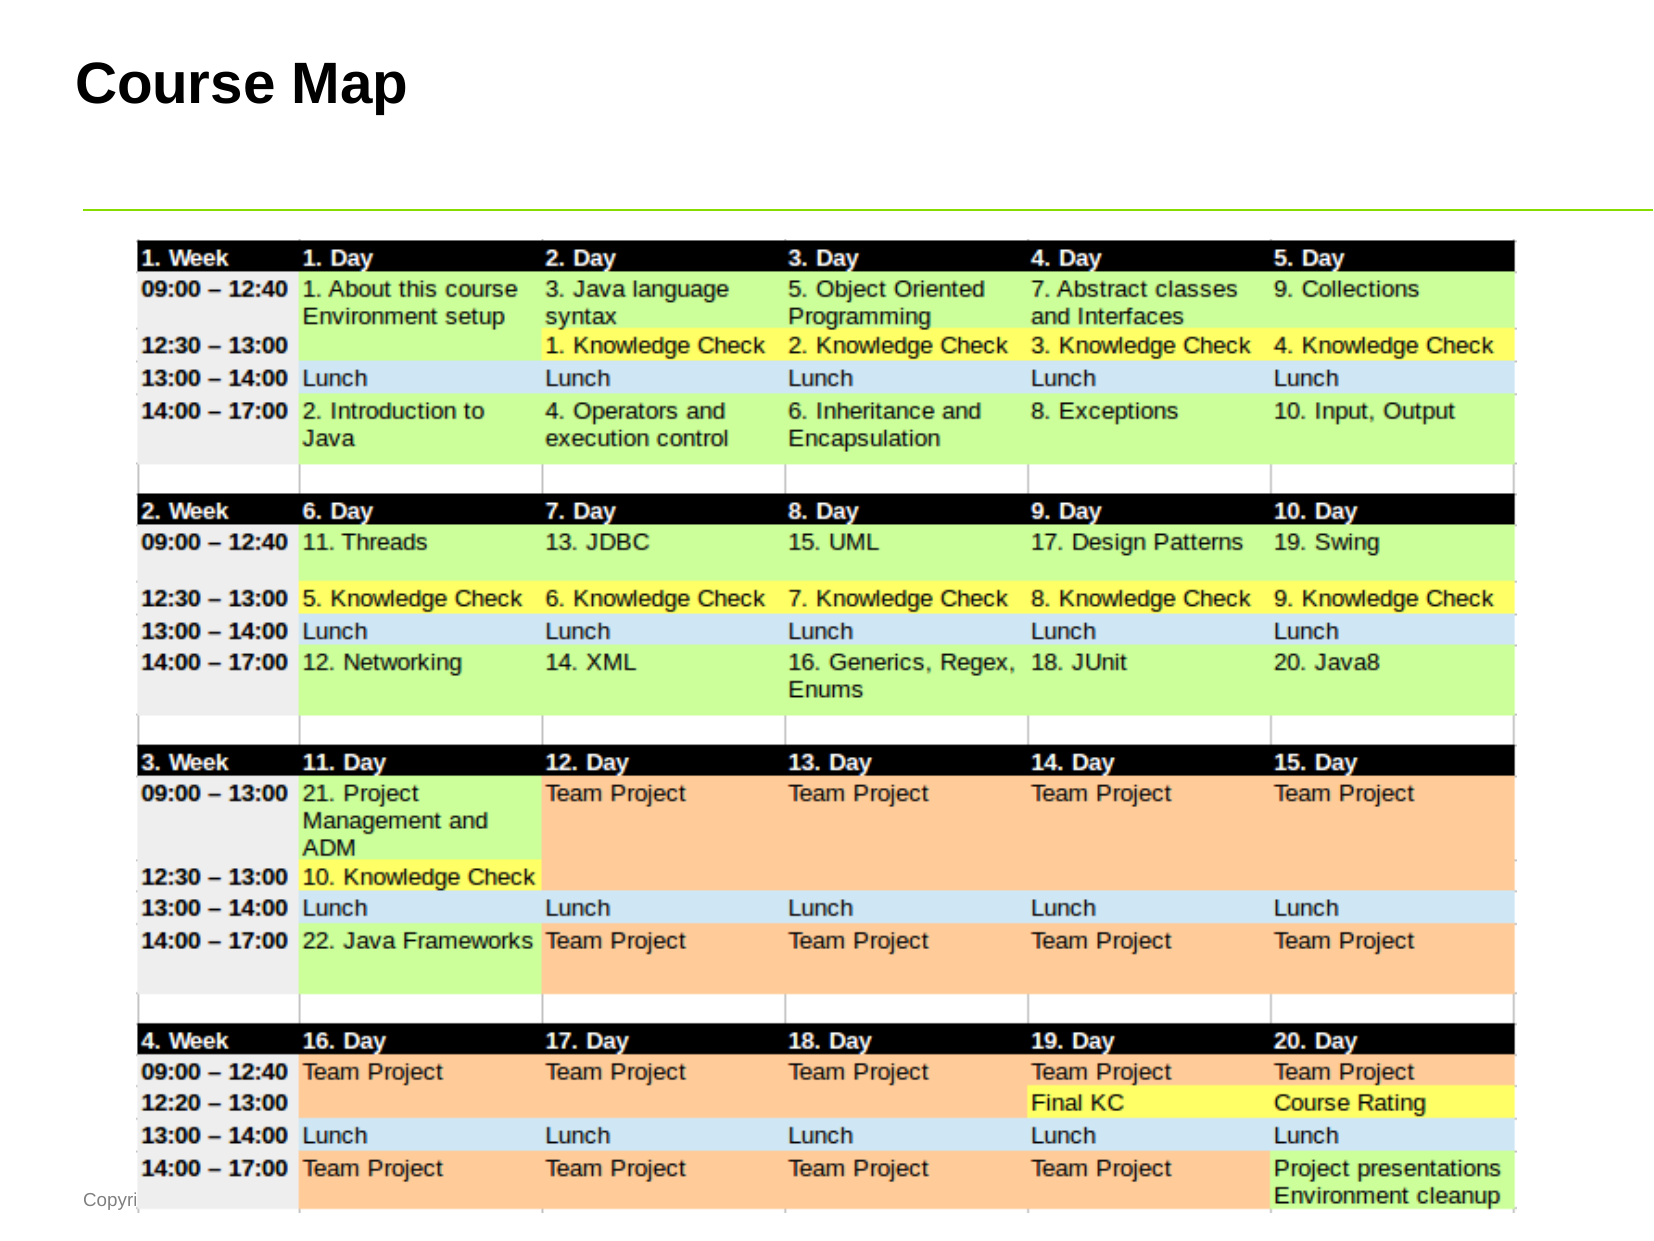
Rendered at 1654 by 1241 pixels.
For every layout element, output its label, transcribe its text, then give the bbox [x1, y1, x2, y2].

picture [136, 239, 1517, 1213]
title Course Map [74, 32, 1563, 136]
